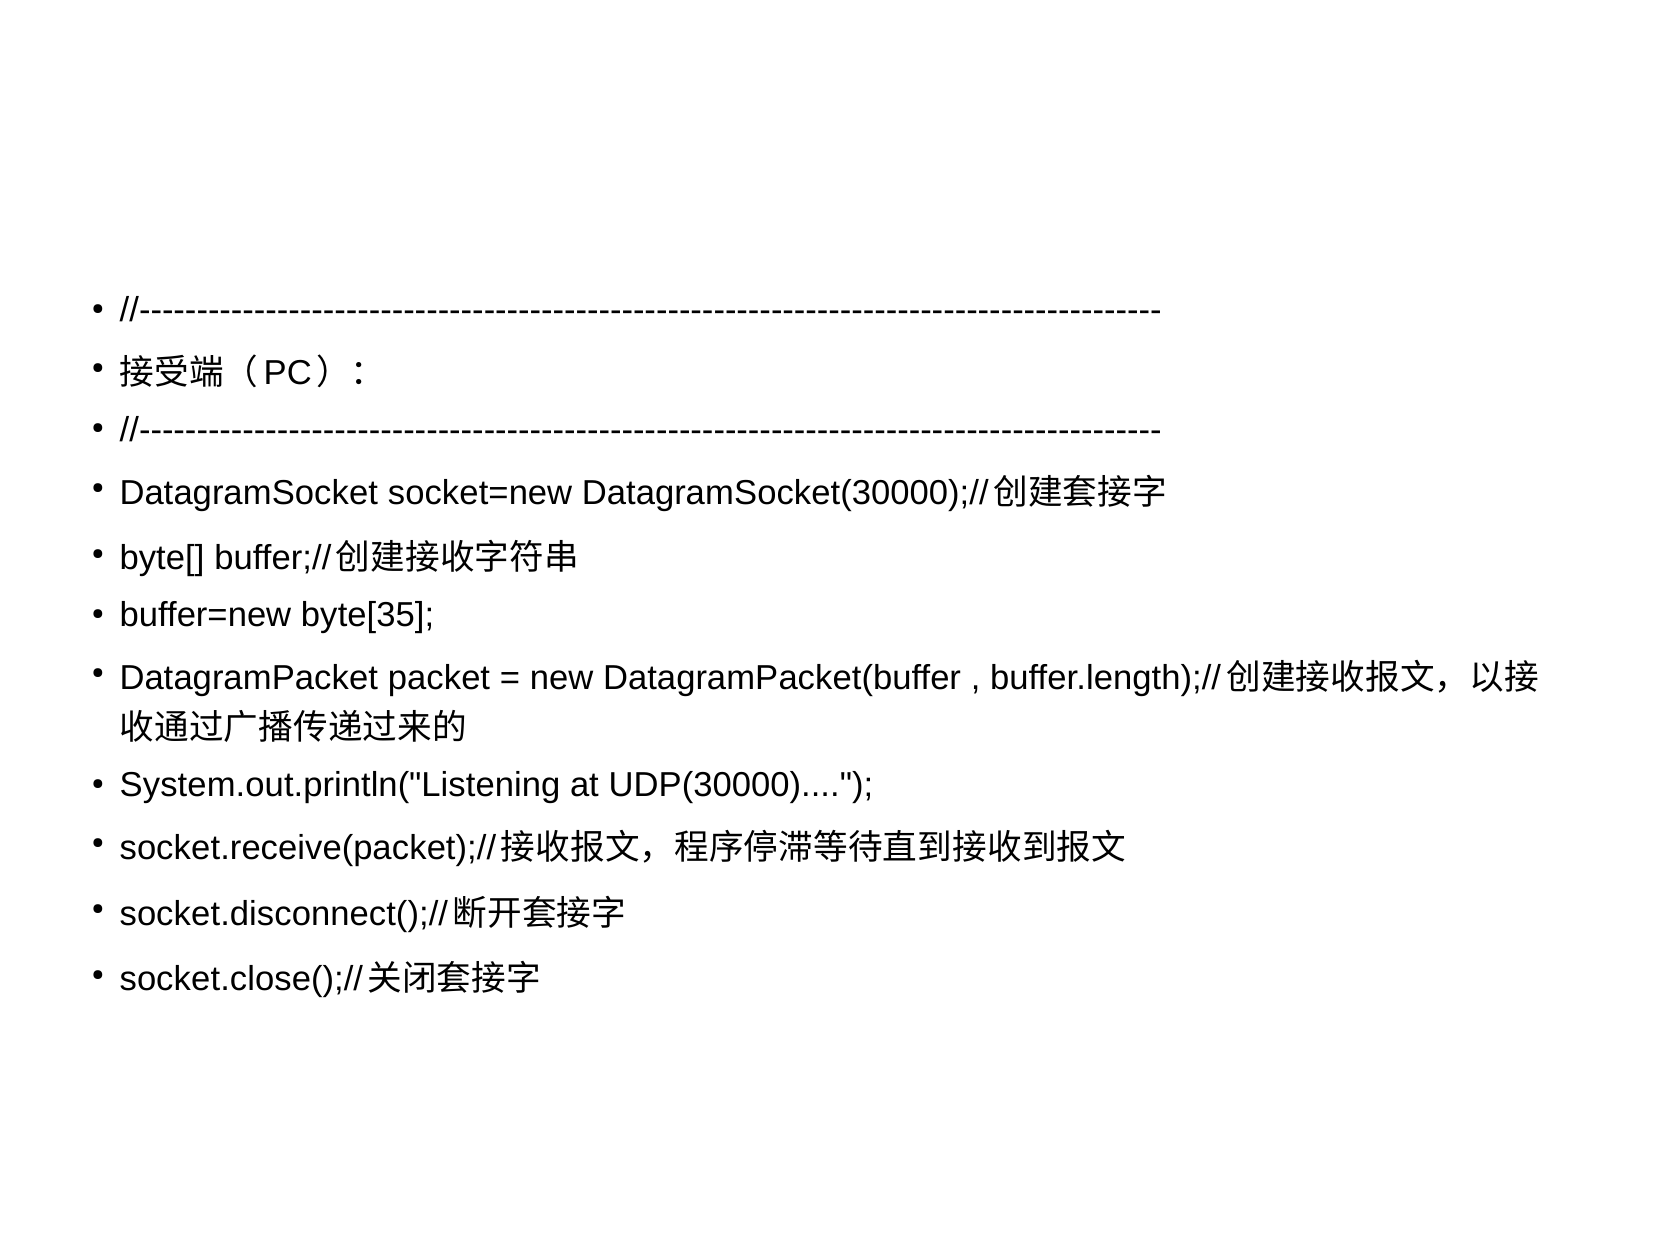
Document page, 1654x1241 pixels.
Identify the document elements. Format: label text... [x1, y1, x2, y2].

list //----------------------------------------------------------------------------------------- 接受端（PC）： //----------------------------------------------------------------------------------------- DatagramSocket socket=new DatagramSocket(30000);//创建套接字 byte[] buffer;//创建接收字符串 buffer=new byte[35]; DatagramPacket packet = new DatagramPacket(buffer , buffer.length);//创建接收报文，以接收通过广播传递过来的 System.out.println("Listening at UDP(30000)...."); socket.receive(packet);//接收报文，程序停滞等待直到接收到报文 socket.disconnect();//断开套接字 socket.close();//关闭套接字 [82, 290, 1571, 1010]
